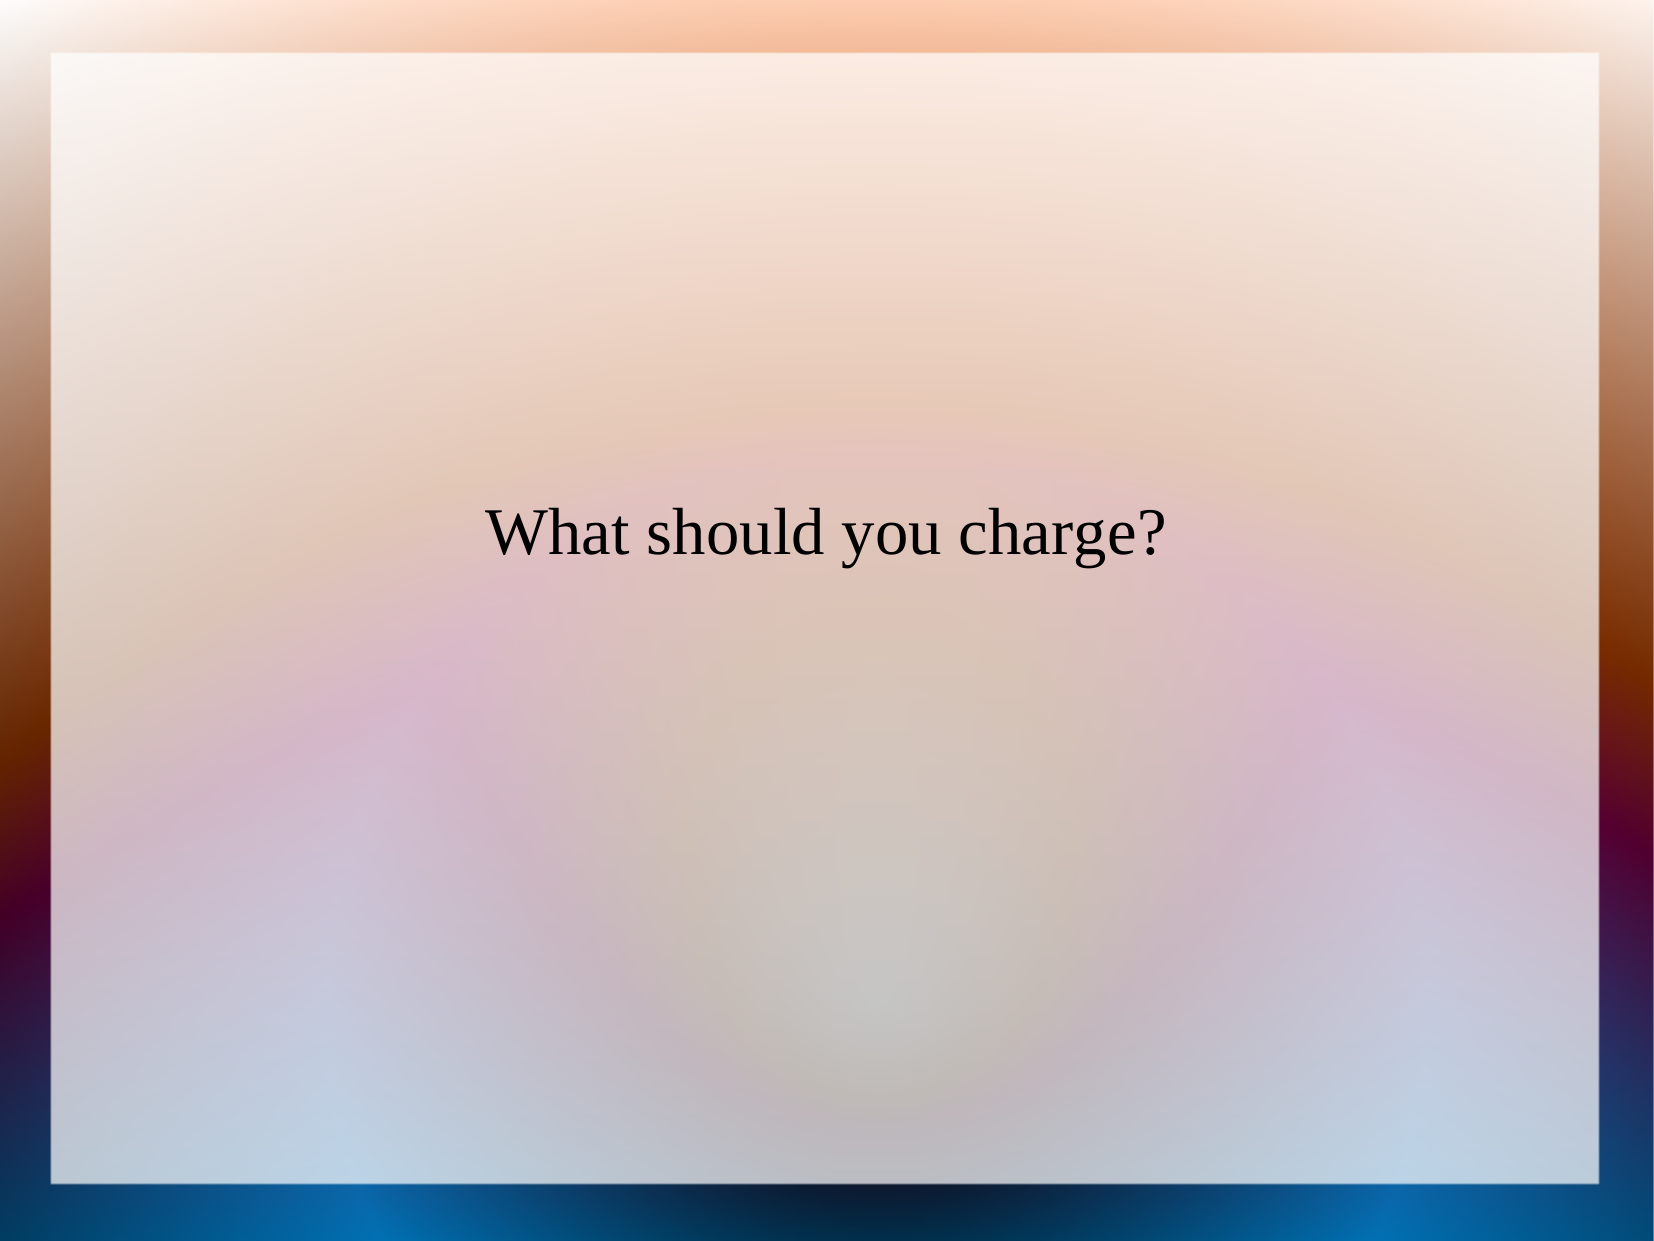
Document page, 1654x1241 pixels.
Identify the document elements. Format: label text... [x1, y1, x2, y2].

picture [0, 0, 1654, 1241]
subtitle What should you charge? [82, 55, 1571, 1010]
